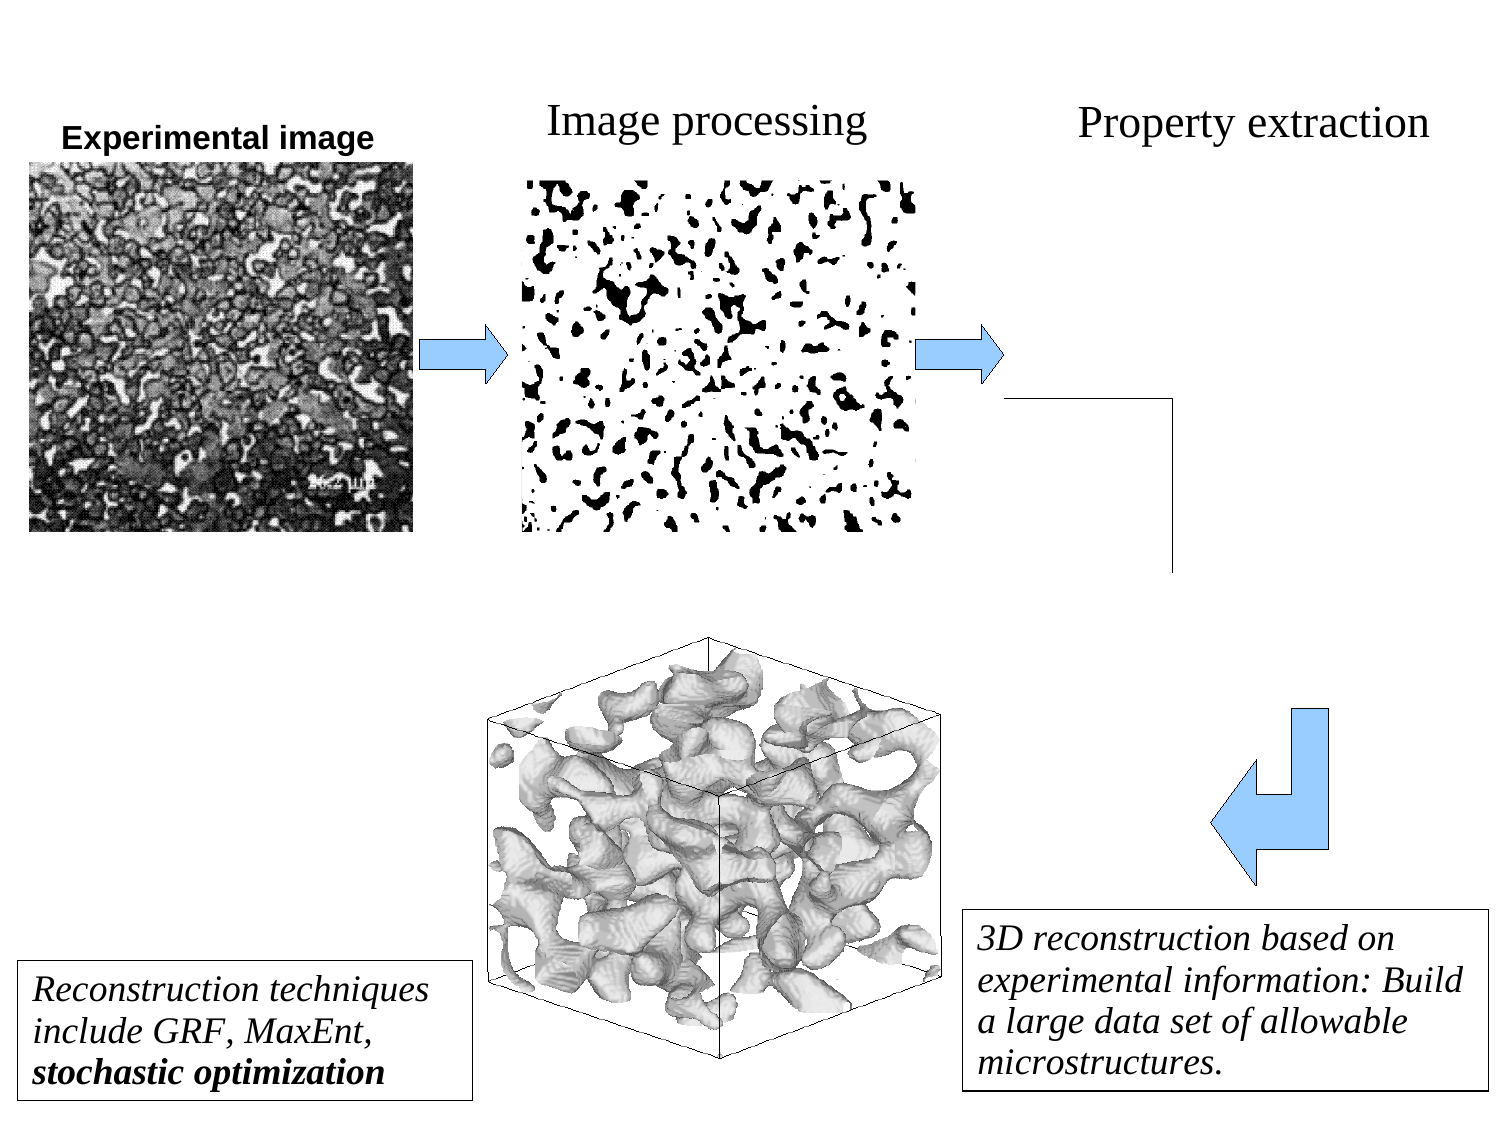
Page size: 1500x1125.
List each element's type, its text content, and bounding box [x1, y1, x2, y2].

picture [521, 177, 916, 532]
text_box Image processing [531, 87, 945, 154]
text_box Experimental image [46, 111, 463, 165]
text_box Reconstruction techniques include GRF, MaxEnt, stochastic optimization [17, 960, 473, 1101]
text_box 3D reconstruction based on experimental information: Build a large data set of allowable microstructures. [962, 909, 1489, 1091]
picture [1003, 176, 1476, 573]
picture [29, 162, 413, 532]
picture [478, 636, 951, 1063]
text_box Property extraction [1062, 88, 1471, 155]
text_box [1210, 708, 1329, 886]
text_box [419, 324, 508, 384]
text_box [915, 324, 1004, 384]
